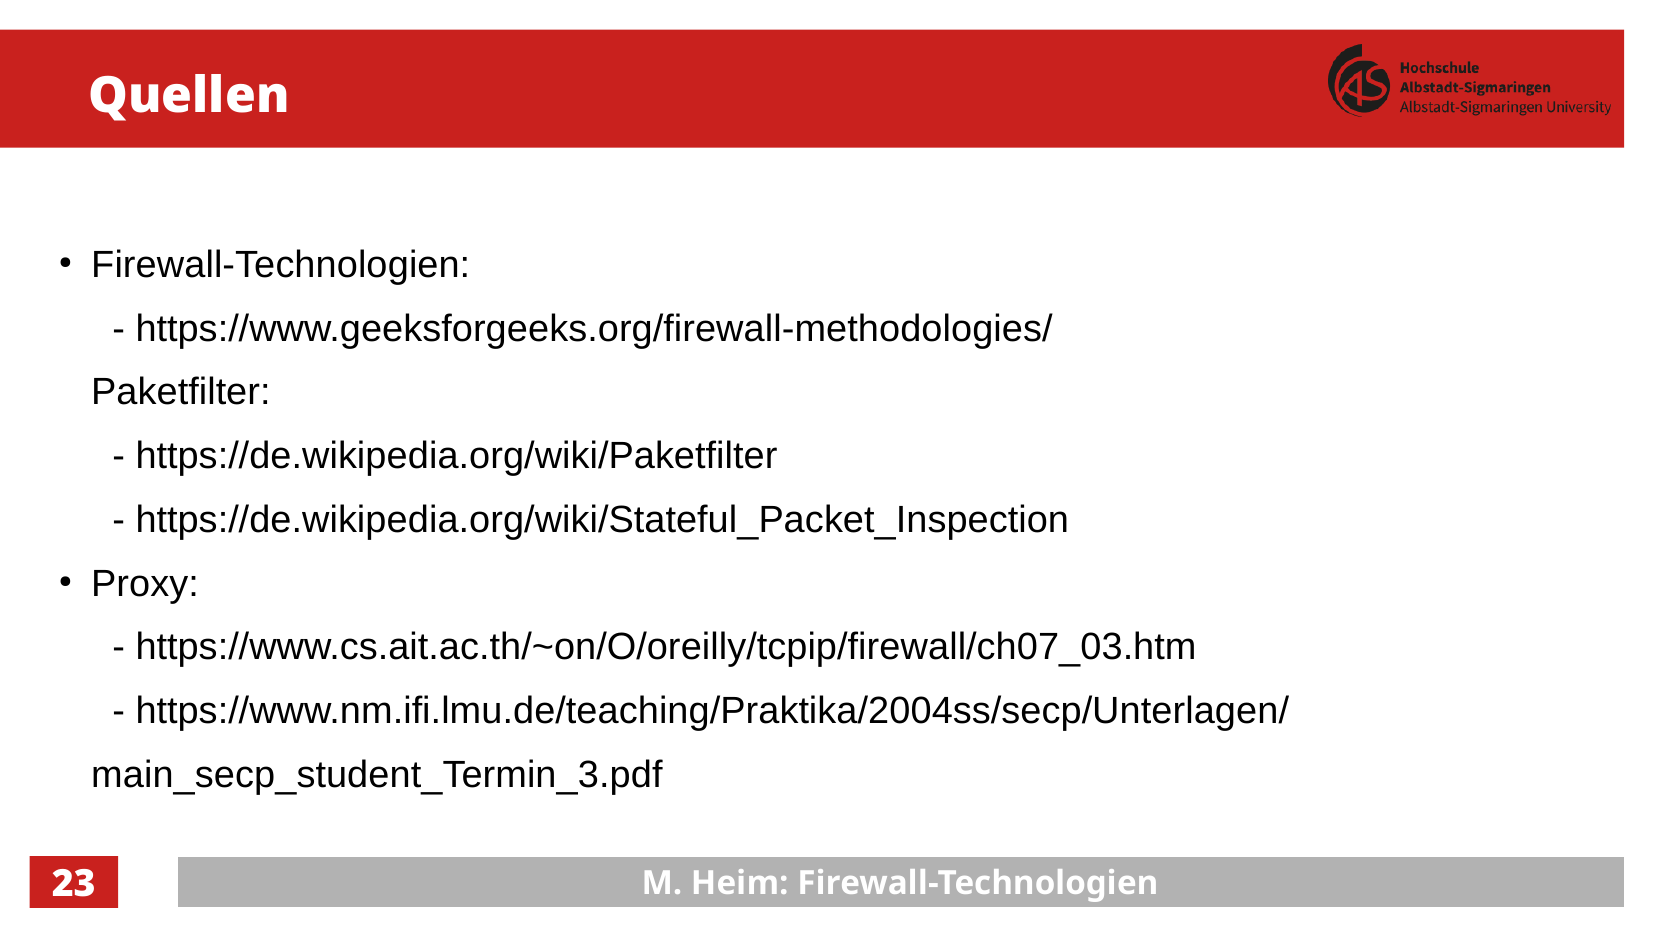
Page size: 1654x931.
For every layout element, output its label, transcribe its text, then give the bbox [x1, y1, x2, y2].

title Quellen [88, 53, 1359, 128]
list Firewall-Technologien: - https://www.geeksforgeeks.org/firewall-methodologies/ Paketfilter: - https://de.wikipedia.org/wiki/Paketfilter - https://de.wikipedia.org/wiki/Stateful_Packet_Inspection Proxy: - https://www.cs.ait.ac.th/~on/O/oreilly/tcpip/firewall/ch07_03.htm - https://www.nm.ifi.lmu.de/teaching/Praktika/2004ss/secp/Unterlagen/ main_secp_student_Termin_3.pdf [59, 221, 1565, 798]
picture [1328, 0, 1611, 162]
